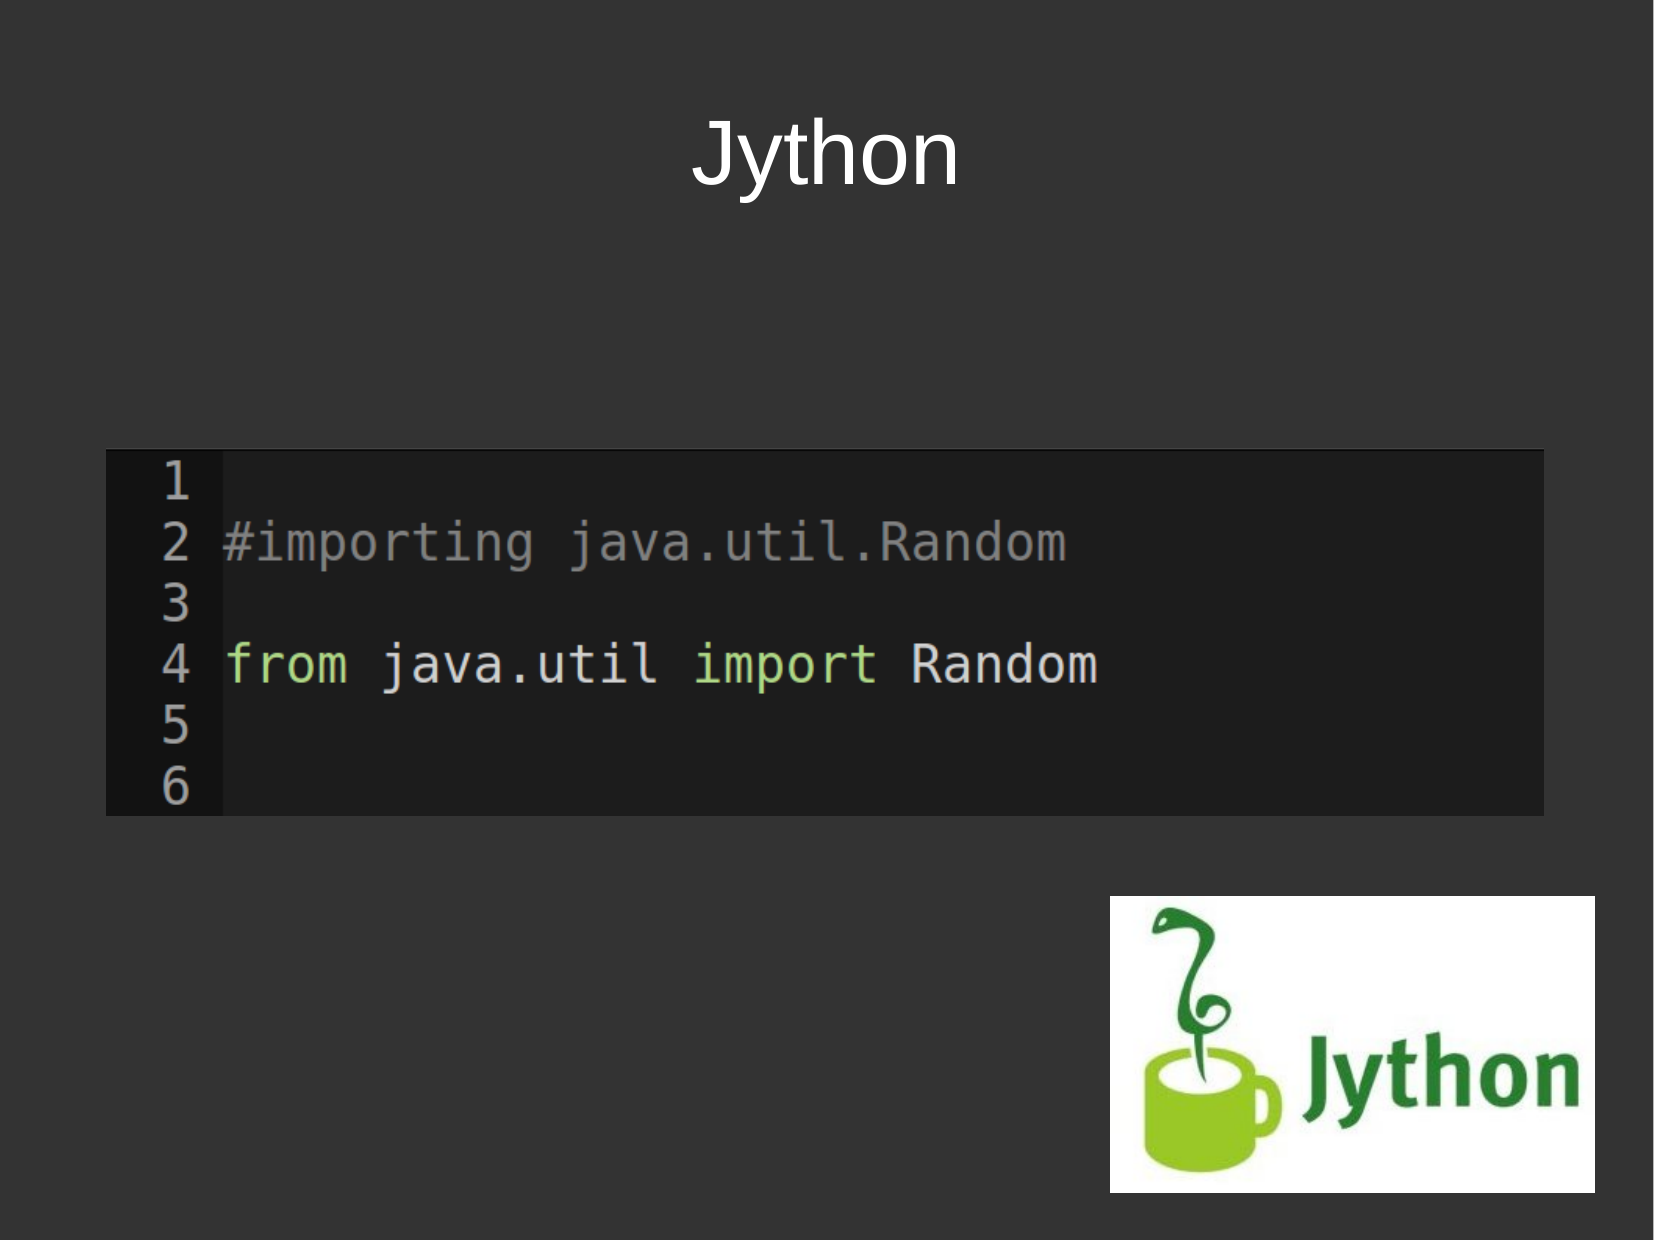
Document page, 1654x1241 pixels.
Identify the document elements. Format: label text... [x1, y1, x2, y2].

picture [1110, 896, 1595, 1193]
picture [106, 448, 1544, 816]
title Jython [82, 49, 1571, 257]
